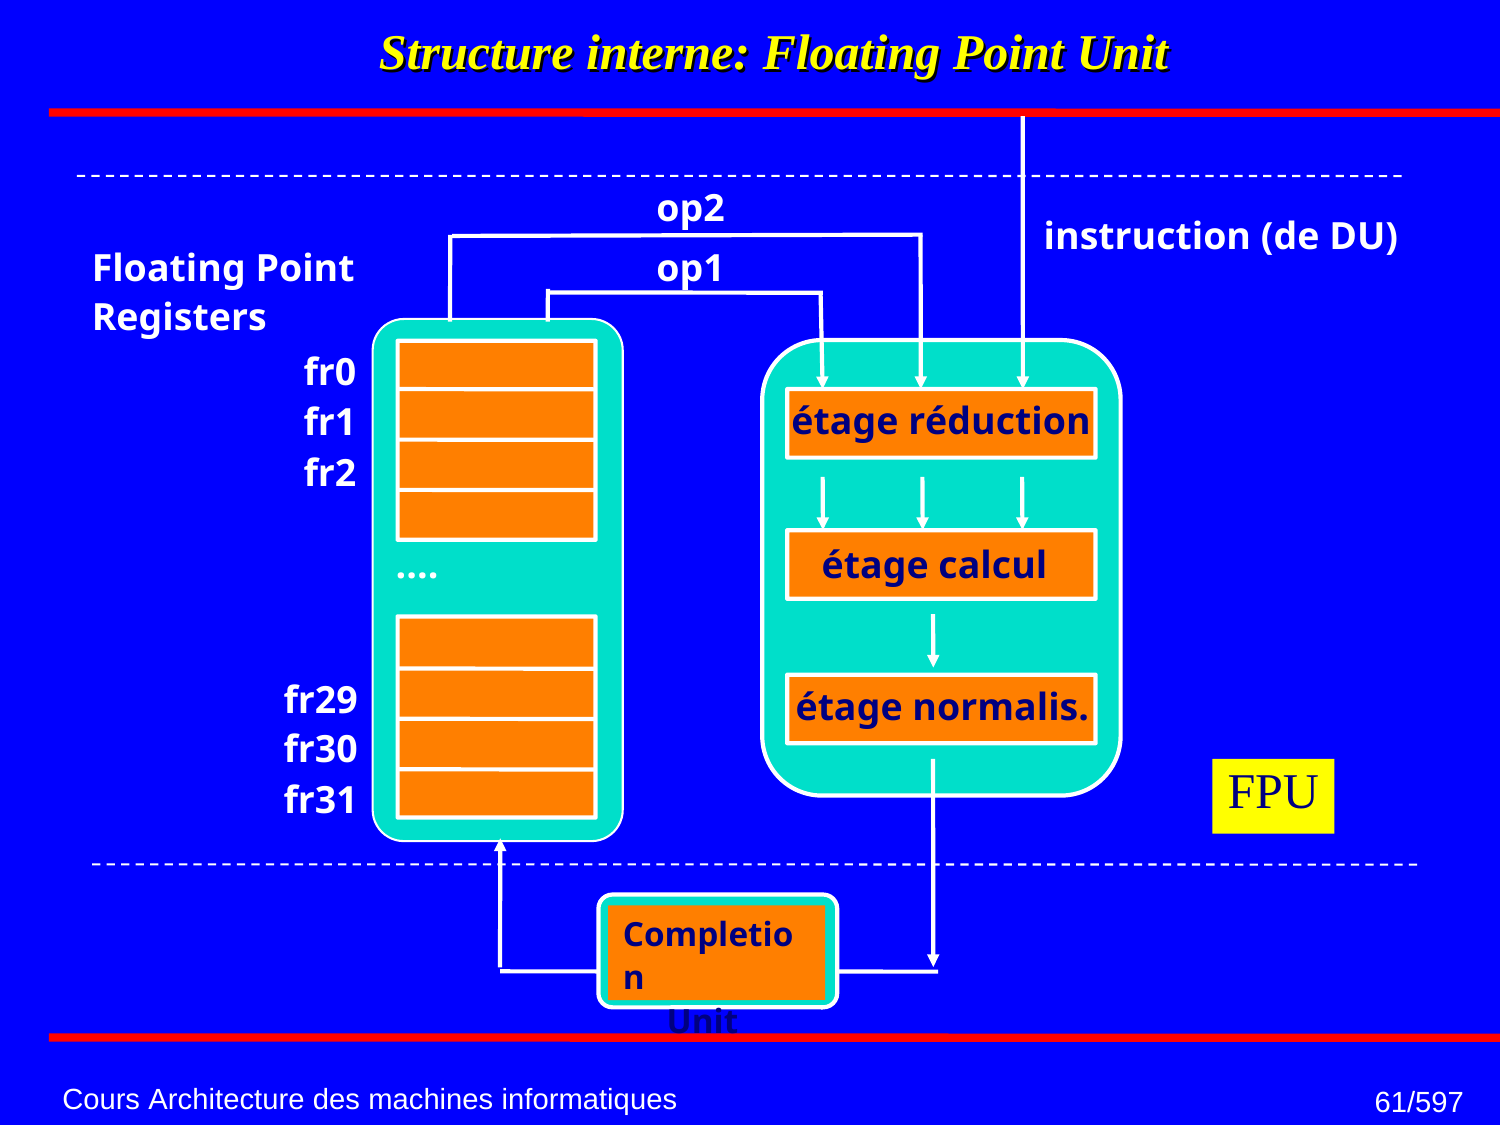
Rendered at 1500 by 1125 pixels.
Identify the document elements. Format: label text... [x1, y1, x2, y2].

text_box op2 [641, 175, 741, 239]
text_box .... [341, 532, 454, 596]
text_box fr29 fr30 fr31 [268, 667, 374, 833]
text_box étage normalis. [780, 674, 1105, 738]
text_box [598, 894, 838, 1007]
text_box étage réduction [776, 389, 1107, 452]
text_box [372, 318, 623, 842]
text_box étage calcul [806, 532, 1063, 596]
text_box [762, 340, 1121, 796]
text_box op1 [641, 239, 741, 299]
text_box [922, 340, 1022, 389]
text_box fr0 fr1 fr2 [288, 340, 372, 505]
text_box instruction (de DU) [1028, 204, 1414, 268]
title Structure interne: Floating Point Unit [141, 15, 1406, 88]
text_box Completion Unit [608, 905, 826, 1051]
text_box [1212, 827, 1335, 834]
text_box FPU [1212, 758, 1335, 827]
text_box [824, 340, 920, 389]
text_box Floating Point Registers [77, 235, 371, 350]
